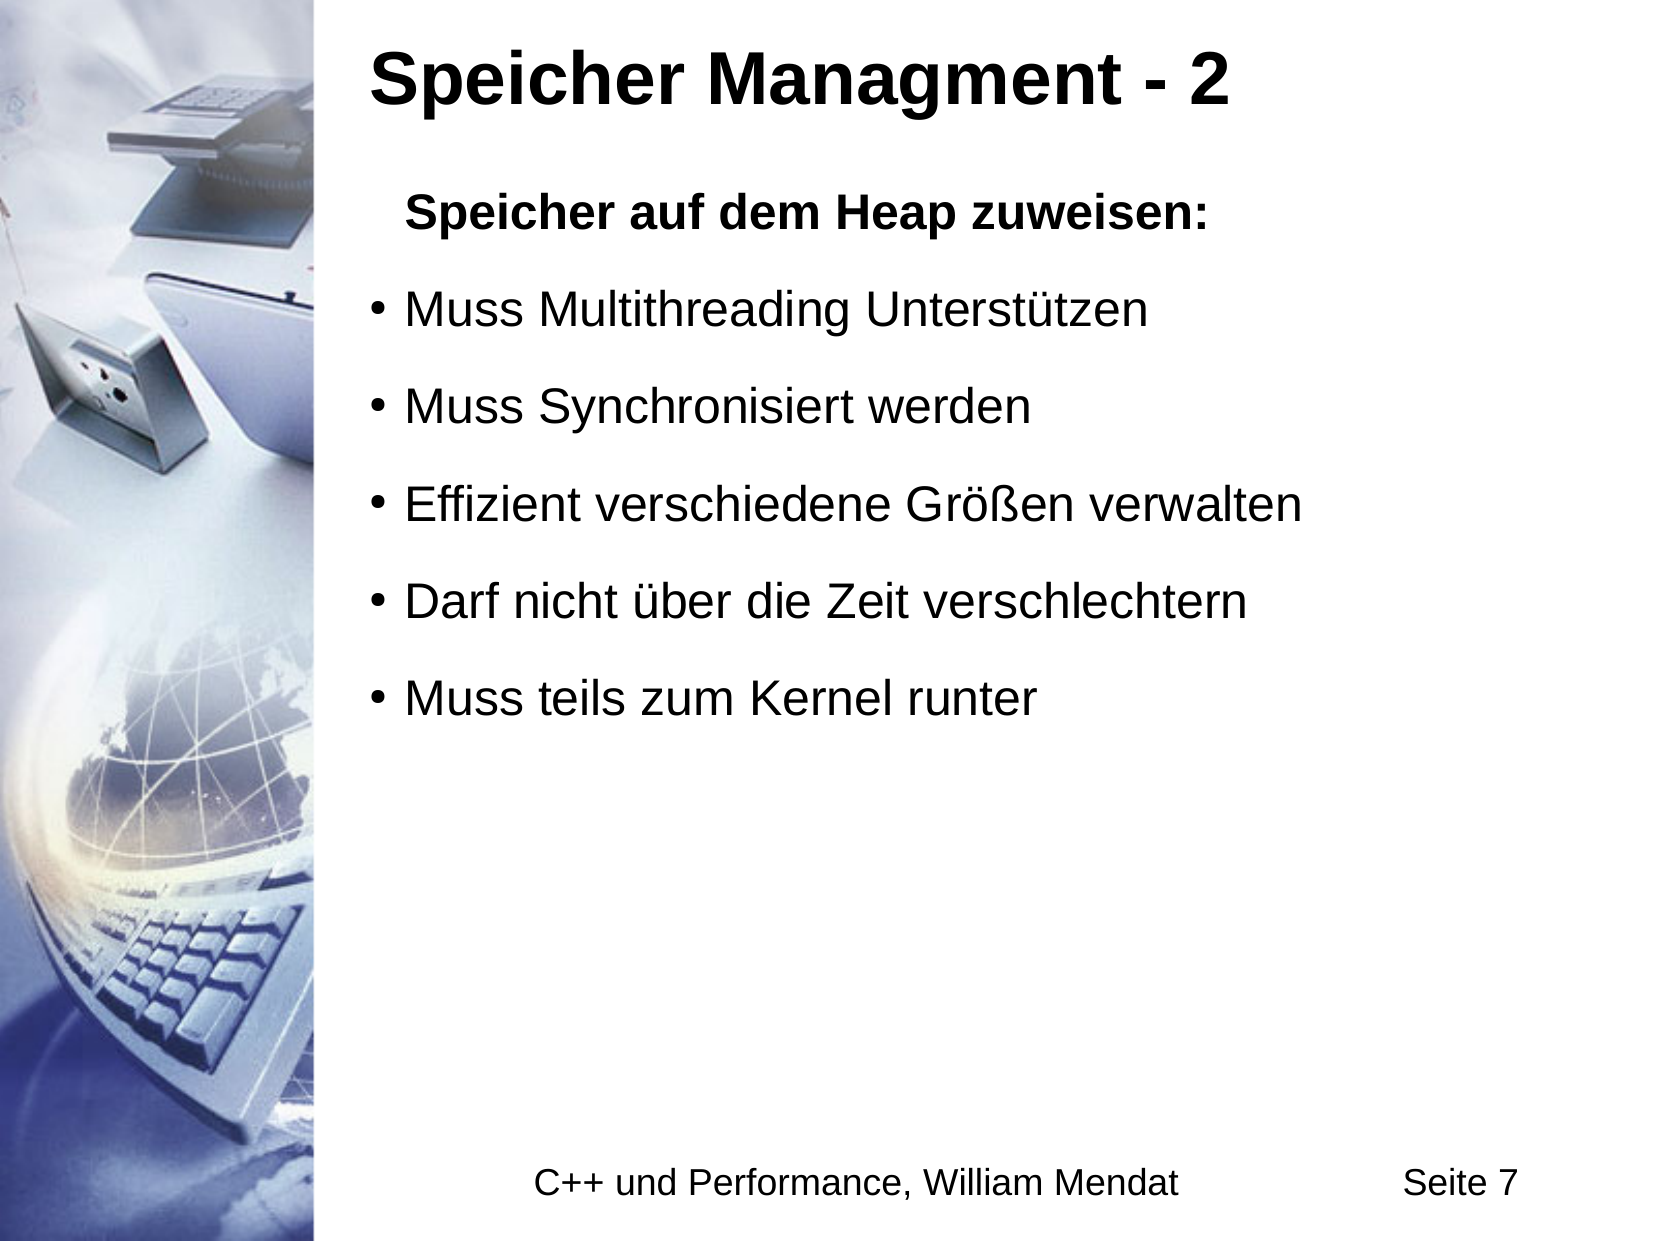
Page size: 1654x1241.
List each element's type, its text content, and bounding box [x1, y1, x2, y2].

text_box Speicher auf dem Heap zuweisen: Muss Multithreading Unterstützen Muss Synchronisiert werden Effizient verschiedene Größen verwalten Darf nicht über die Zeit verschlechtern Muss teils zum Kernel runter [354, 177, 1536, 827]
picture [0, 0, 1654, 1241]
text_box Seite 7 [1387, 1153, 1625, 1211]
text_box C++ und Performance, William Mendat [354, 1153, 1359, 1241]
text_box Speicher Managment - 2 [354, 29, 1625, 129]
